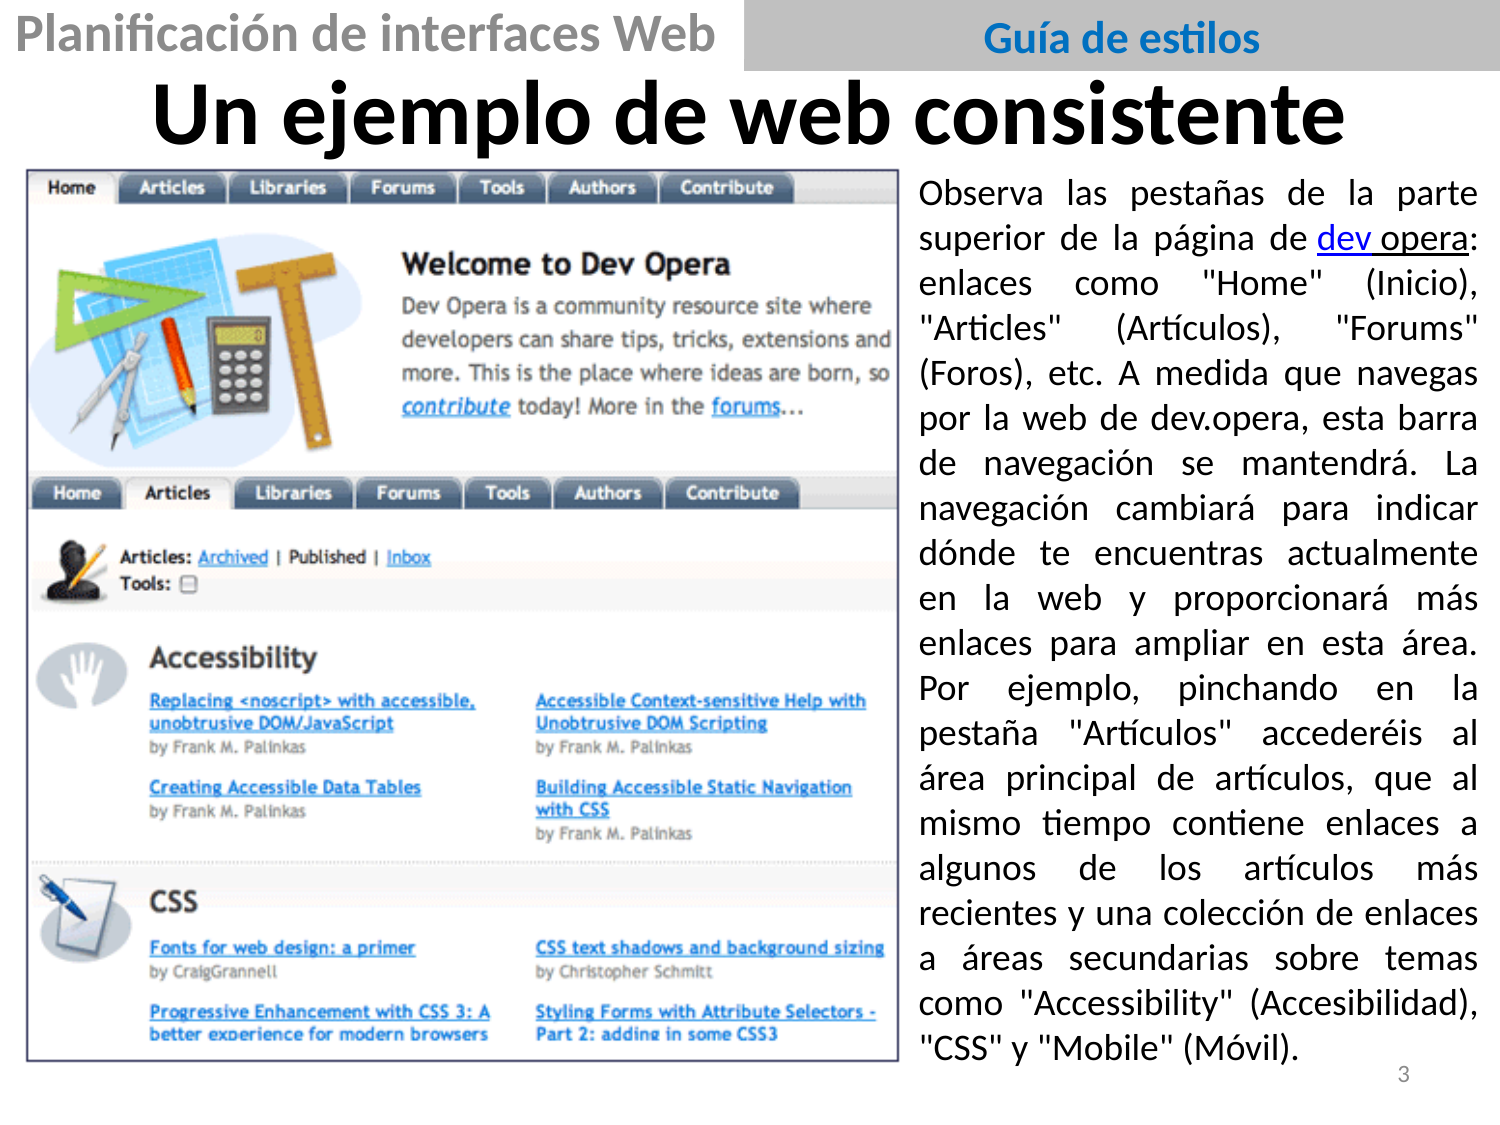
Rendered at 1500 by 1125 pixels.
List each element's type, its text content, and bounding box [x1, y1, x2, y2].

slide_number <número> [1074, 1042, 1425, 1103]
title Planificación de interfaces Web [0, 0, 745, 60]
title Un ejemplo de web consistente [75, 68, 1425, 160]
list Observa las pestañas de la parte superior de la página de dev opera: enlaces como "Home" (Inicio), "Articles" (Artículos), "Forums" (Foros), etc. A medida que navegas por la web de dev.opera, esta barra de navegación se mantendrá. La navegación cambiará para indicar dónde te encuentras actualmente en la web y proporcionará más enlaces para ampliar en esta área. Por ejemplo, pinchando en la pestaña "Artículos" accederéis al área principal de artículos, que al mismo tiempo contiene enlaces a algunos de los artículos más recientes y una colección de enlaces a áreas secundarias sobre temas como "Accessibility" (Accesibilidad), "CSS" y "Mobile" (Móvil). [911, 160, 1495, 904]
picture [17, 160, 911, 1072]
title Guía de estilos [744, 0, 1500, 71]
